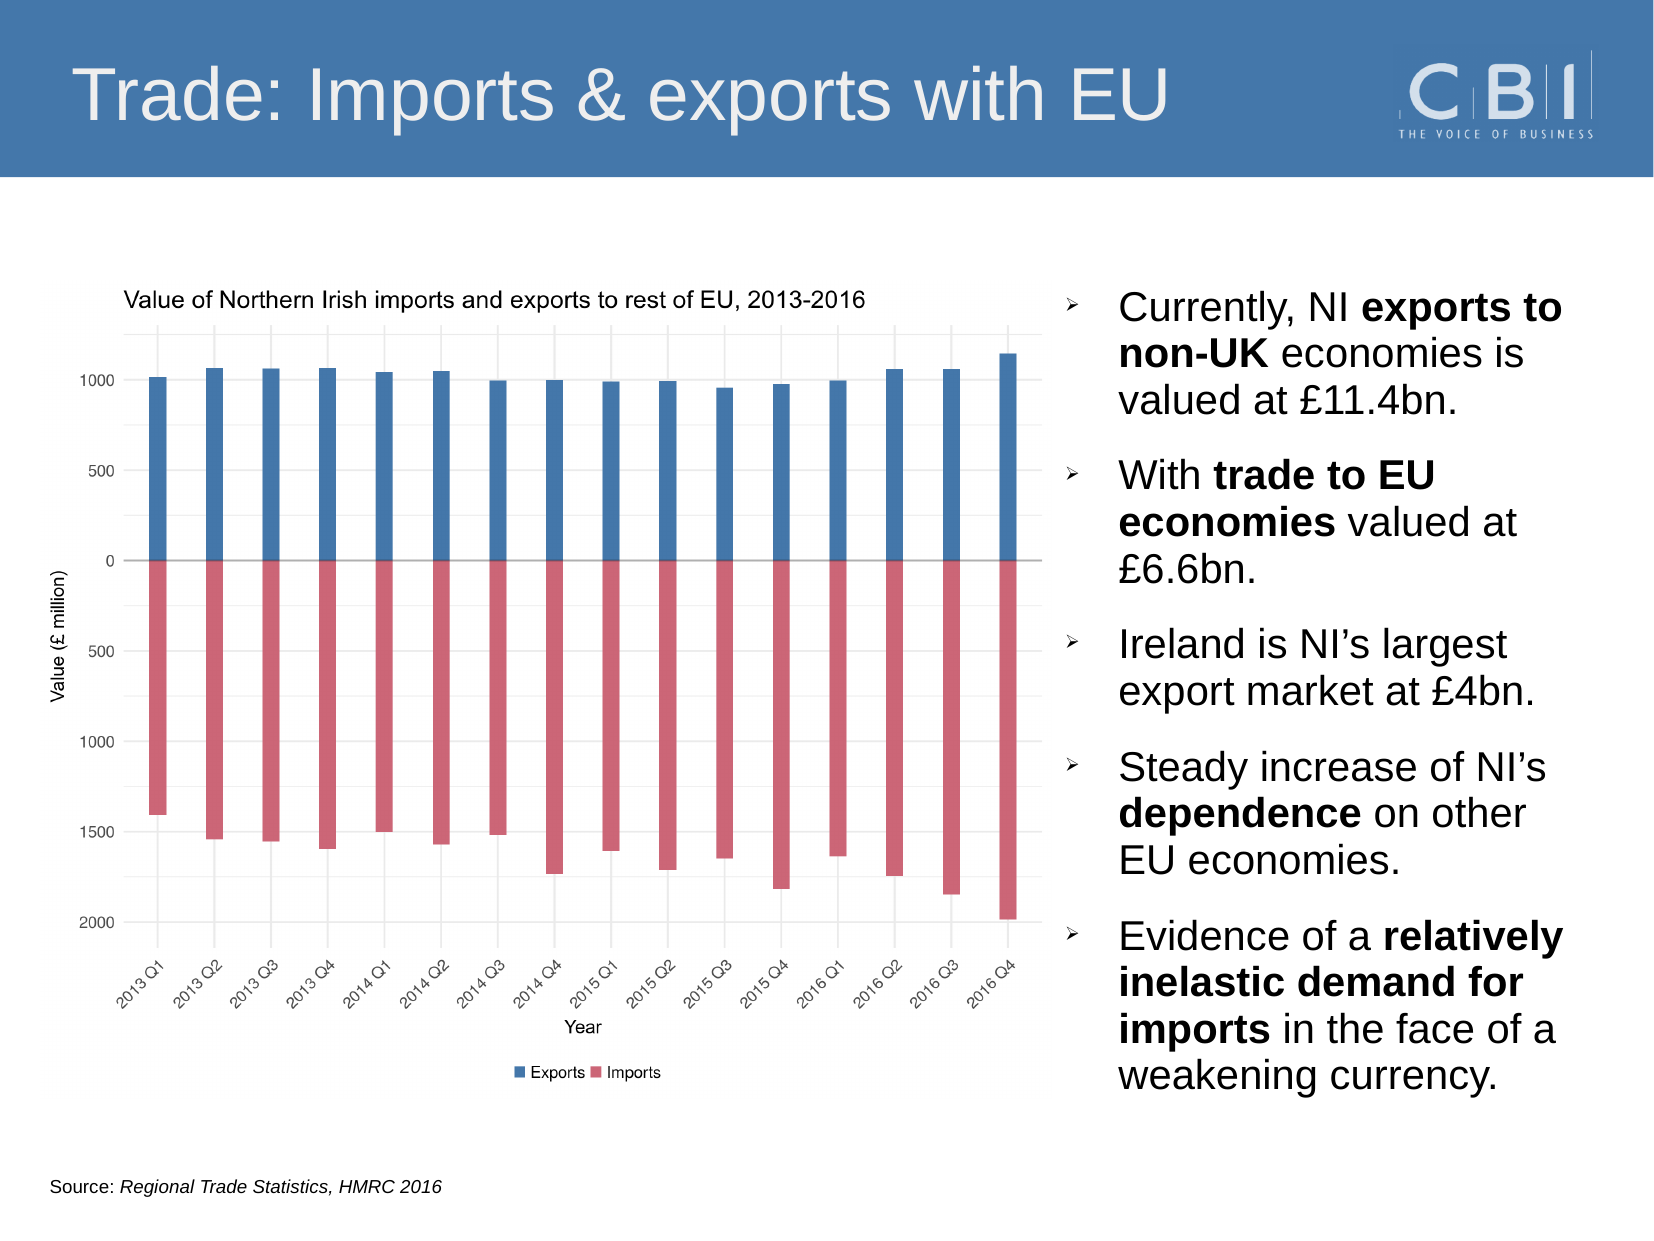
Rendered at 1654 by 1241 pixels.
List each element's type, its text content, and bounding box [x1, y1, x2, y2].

picture [40, 280, 1052, 1099]
text_box Currently, NI exports to non-UK economies is valued at £11.4bn. With trade to EU economies valued at £6.6bn. Ireland is NI’s largest export market at £4bn. Steady increase of NI’s dependence on other EU economies. Evidence of a relatively inelastic demand for imports in the face of a weakening currency. [1047, 283, 1589, 1123]
picture [1393, 44, 1599, 142]
title Trade: Imports & exports with EU [0, 0, 1654, 178]
text_box Source: Regional Trade Statistics, HMRC 2016 [34, 1169, 457, 1206]
